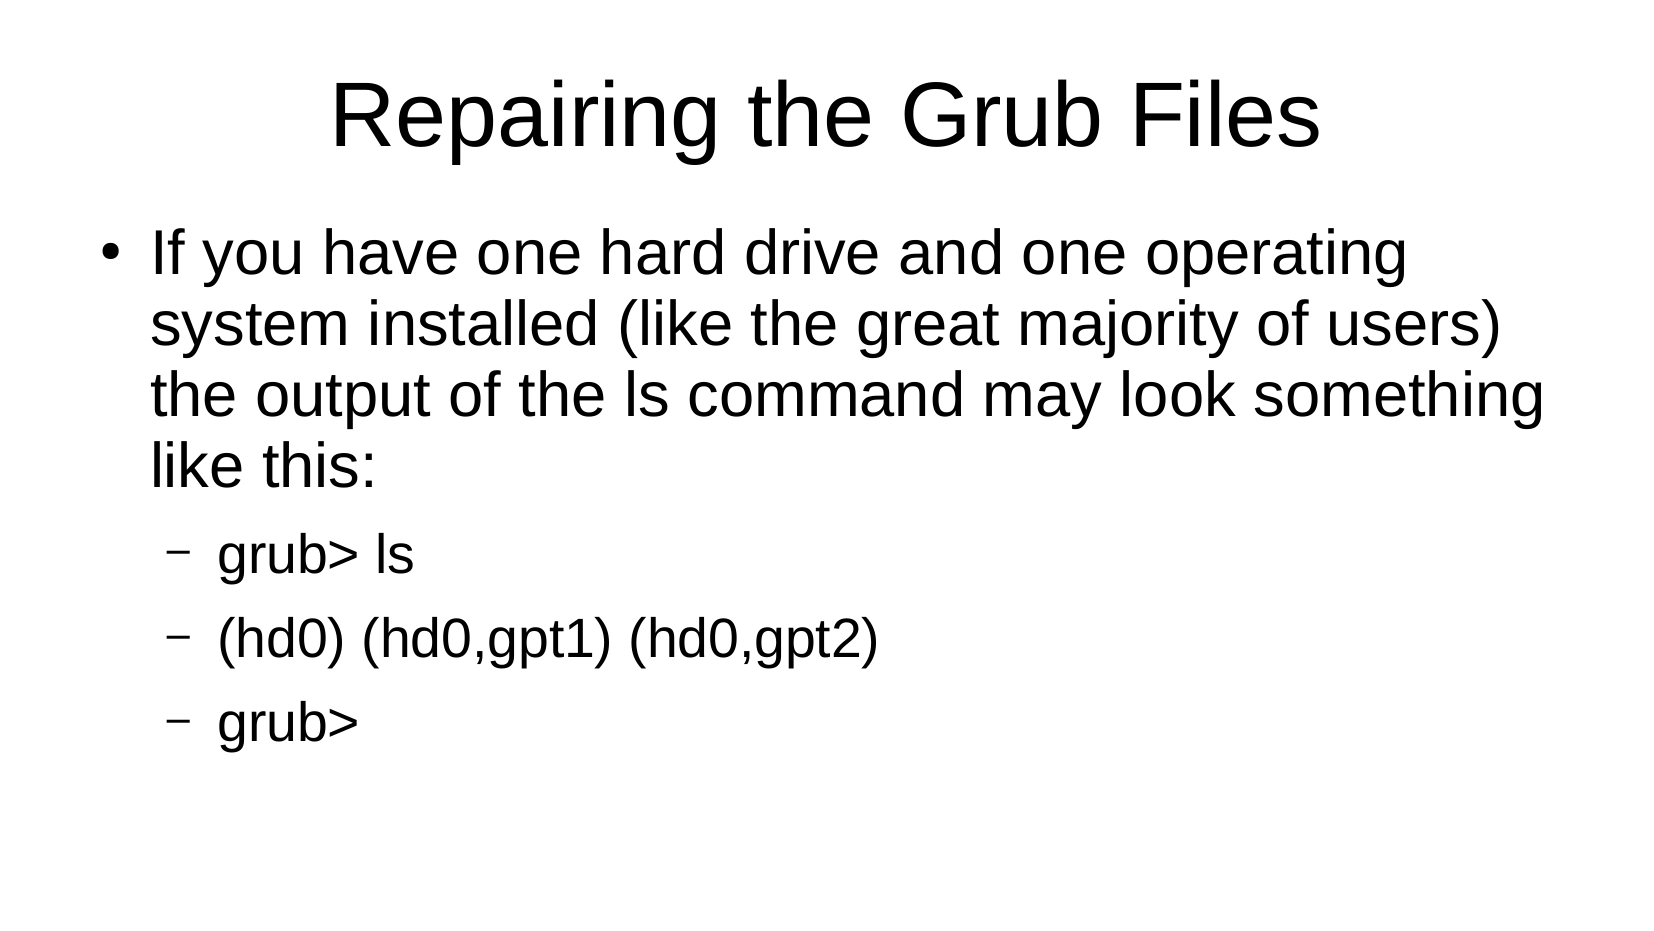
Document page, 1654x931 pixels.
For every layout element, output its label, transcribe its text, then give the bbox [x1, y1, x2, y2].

list If you have one hard drive and one operating system installed (like the great majority of users) the output of the ls command may look something like this: grub> ls (hd0) (hd0,gpt1) (hd0,gpt2) grub> [82, 217, 1571, 758]
title Repairing the Grub Files [82, 37, 1571, 193]
